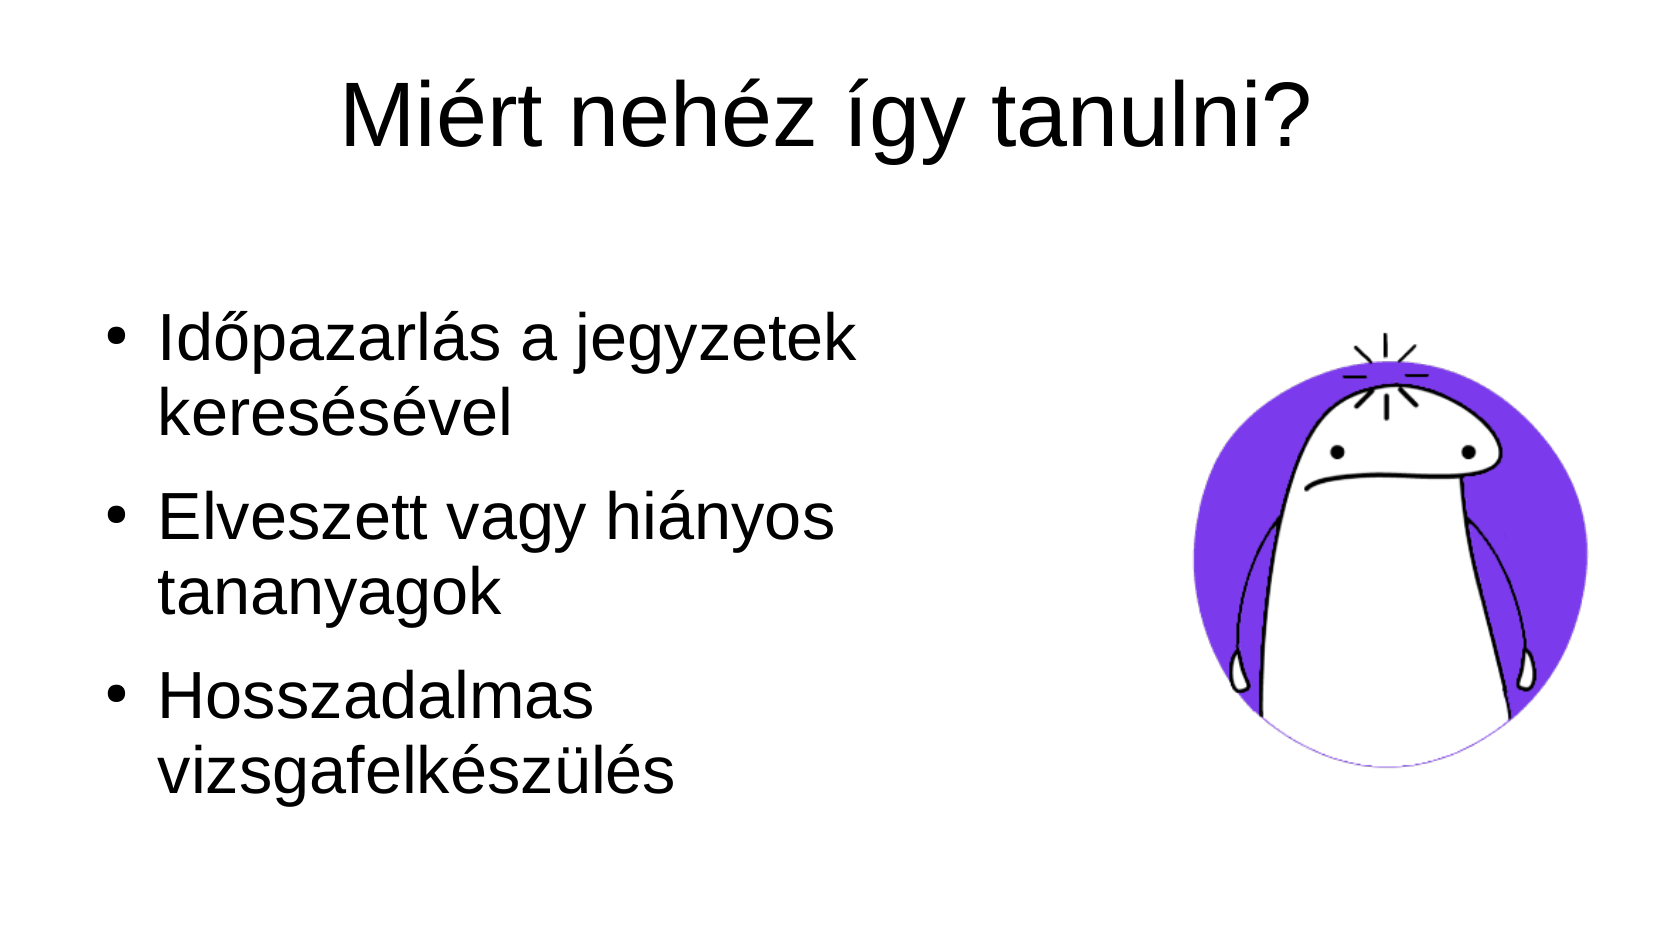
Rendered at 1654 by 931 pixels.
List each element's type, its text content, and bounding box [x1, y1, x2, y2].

title Miért nehéz így tanulni? [82, 37, 1571, 193]
list Időpazarlás a jegyzetek keresésével Elveszett vagy hiányos tananyagok Hosszadalmas vizsgafelkészülés [86, 300, 1088, 840]
picture [1156, 312, 1613, 788]
